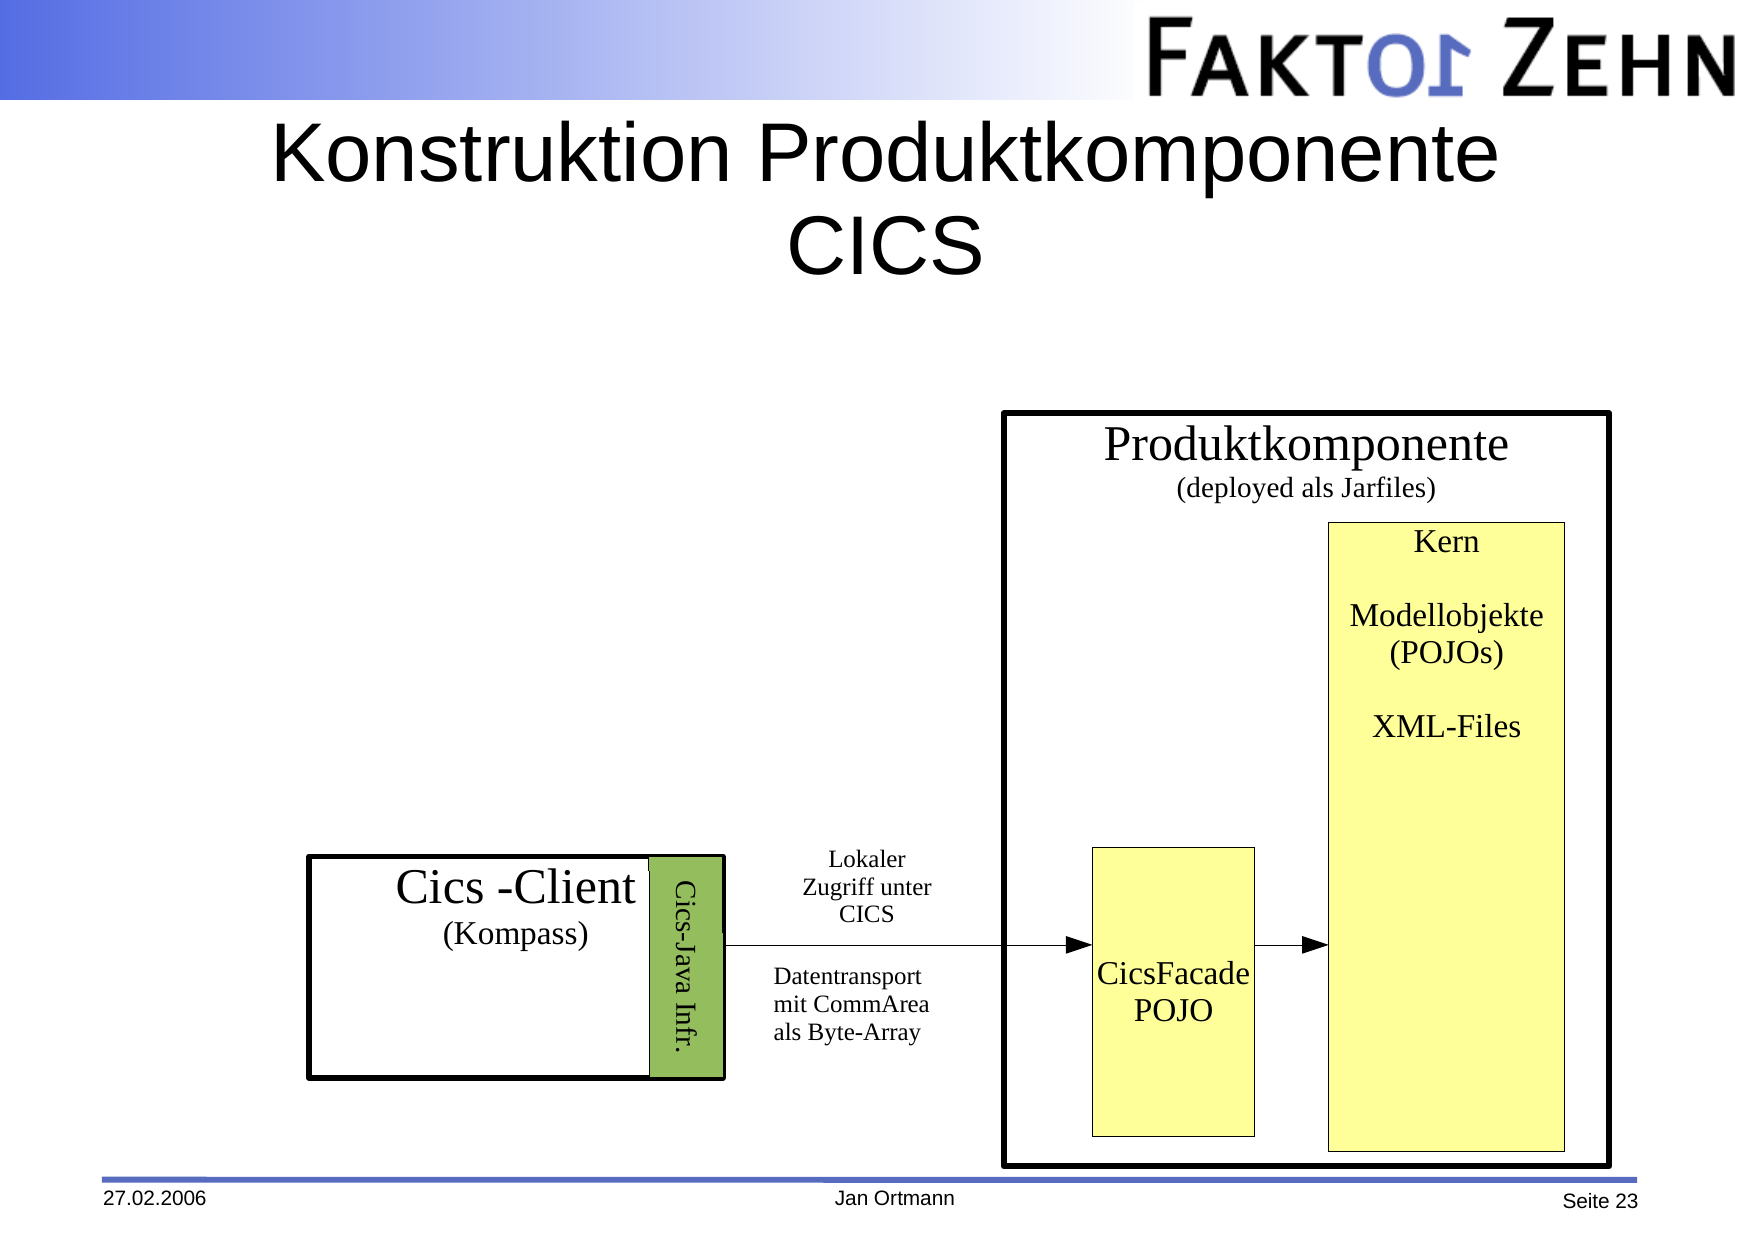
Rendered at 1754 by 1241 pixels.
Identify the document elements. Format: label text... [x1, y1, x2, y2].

text_box CicsFacade POJO [1092, 847, 1255, 1137]
text_box Kern Modellobjekte (POJOs) XML-Files [1328, 522, 1565, 1152]
text_box Produktkomponente (deployed als Jarfiles) [1003, 413, 1610, 1167]
text_box Lokaler Zugriff unter CICS [789, 845, 945, 931]
text_box Cics -Client (Kompass) [309, 856, 649, 1078]
text_box Datentransport mit CommArea als Byte-Array [773, 962, 940, 1049]
text_box Cics-Java Infr. [648, 856, 724, 1078]
picture [1133, 2, 1749, 105]
title Konstruktion Produktkomponente CICS [132, 105, 1639, 386]
